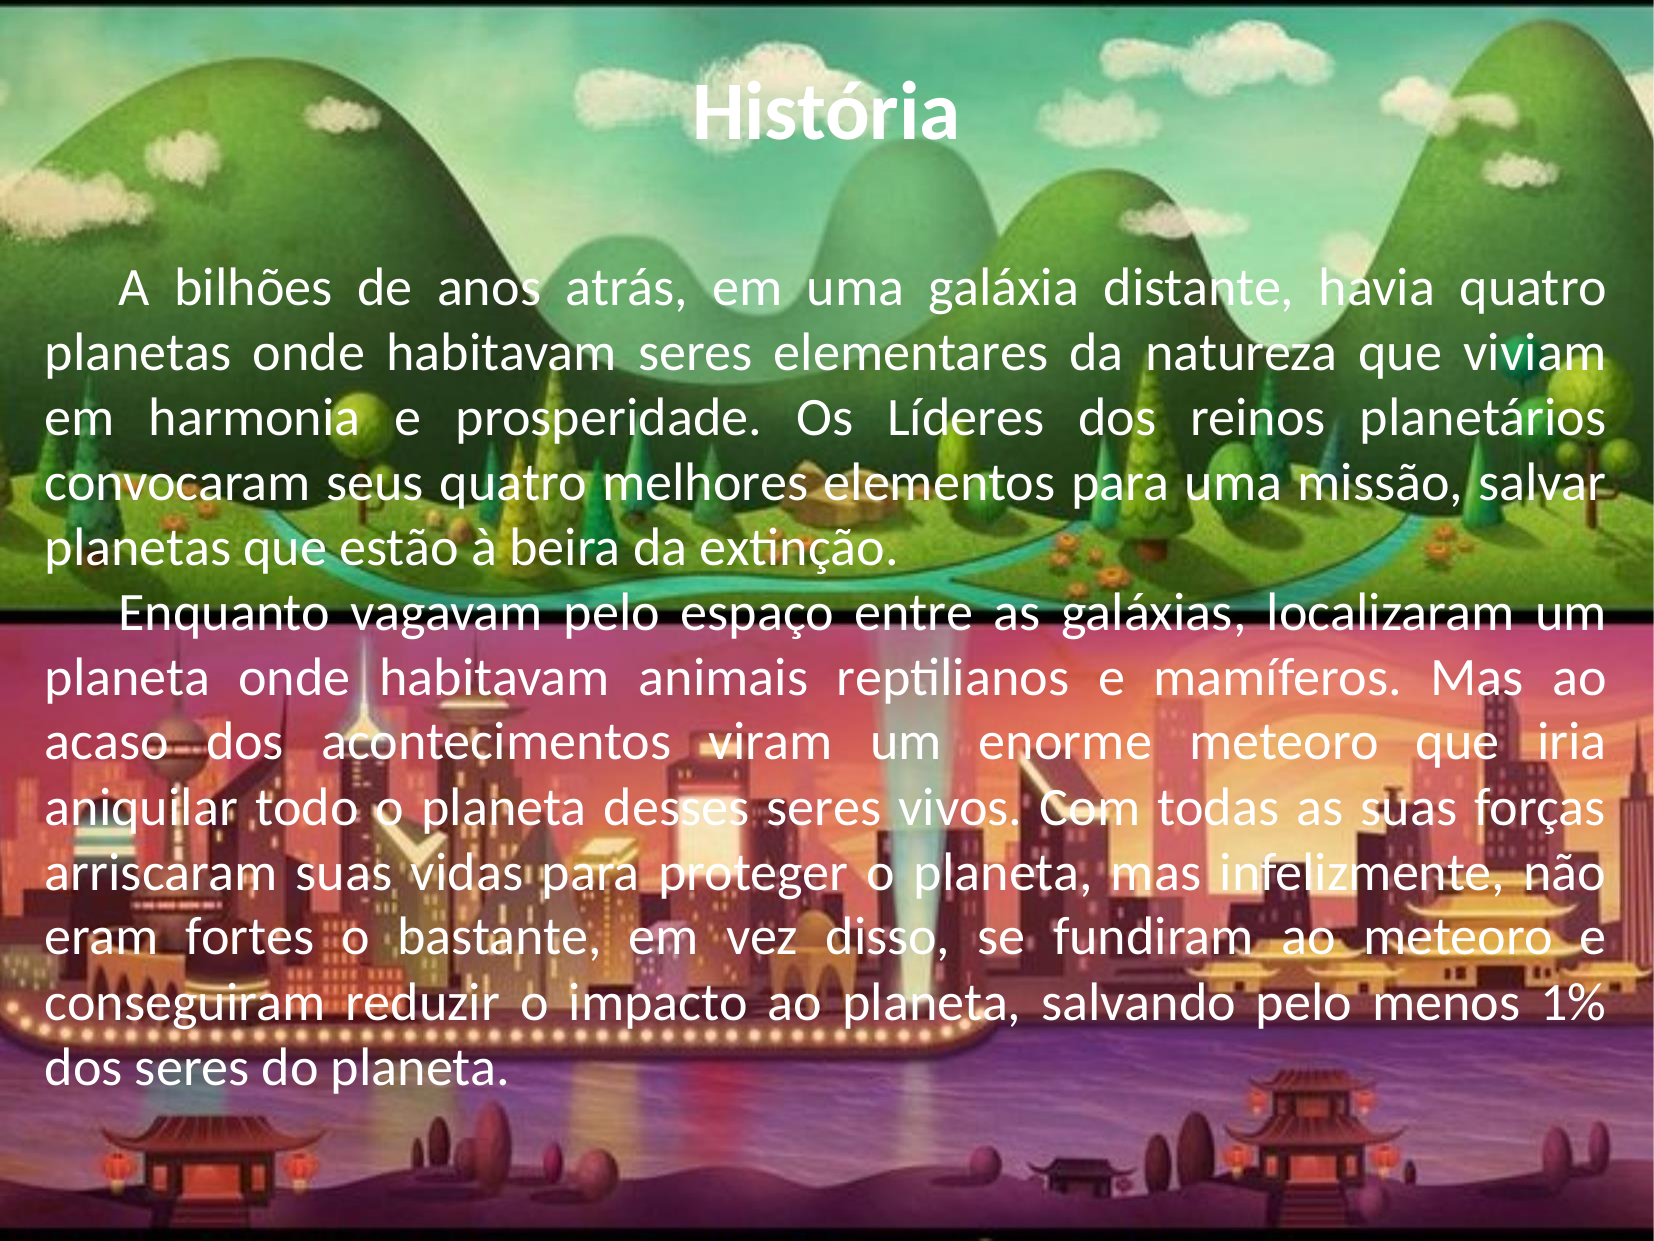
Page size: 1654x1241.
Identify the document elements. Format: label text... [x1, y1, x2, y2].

picture [0, 0, 1654, 1241]
text_box A bilhões de anos atrás, em uma galáxia distante, havia quatro planetas onde habitavam seres elementares da natureza que viviam em harmonia e prosperidade. Os Líderes dos reinos planetários convocaram seus quatro melhores elementos para uma missão, salvar planetas que estão à beira da extinção. Enquanto vagavam pelo espaço entre as galáxias, localizaram um planeta onde habitavam animais reptilianos e mamíferos. Mas ao acaso dos acontecimentos viram um enorme meteoro que iria aniquilar todo o planeta desses seres vivos. Com todas as suas forças arriscaram suas vidas para proteger o planeta, mas infelizmente, não eram fortes o bastante, em vez disso, se fundiram ao meteoro e conseguiram reduzir o impacto ao planeta, salvando pelo menos 1% dos seres do planeta. [29, 236, 1625, 1104]
title História [82, 41, 1571, 236]
